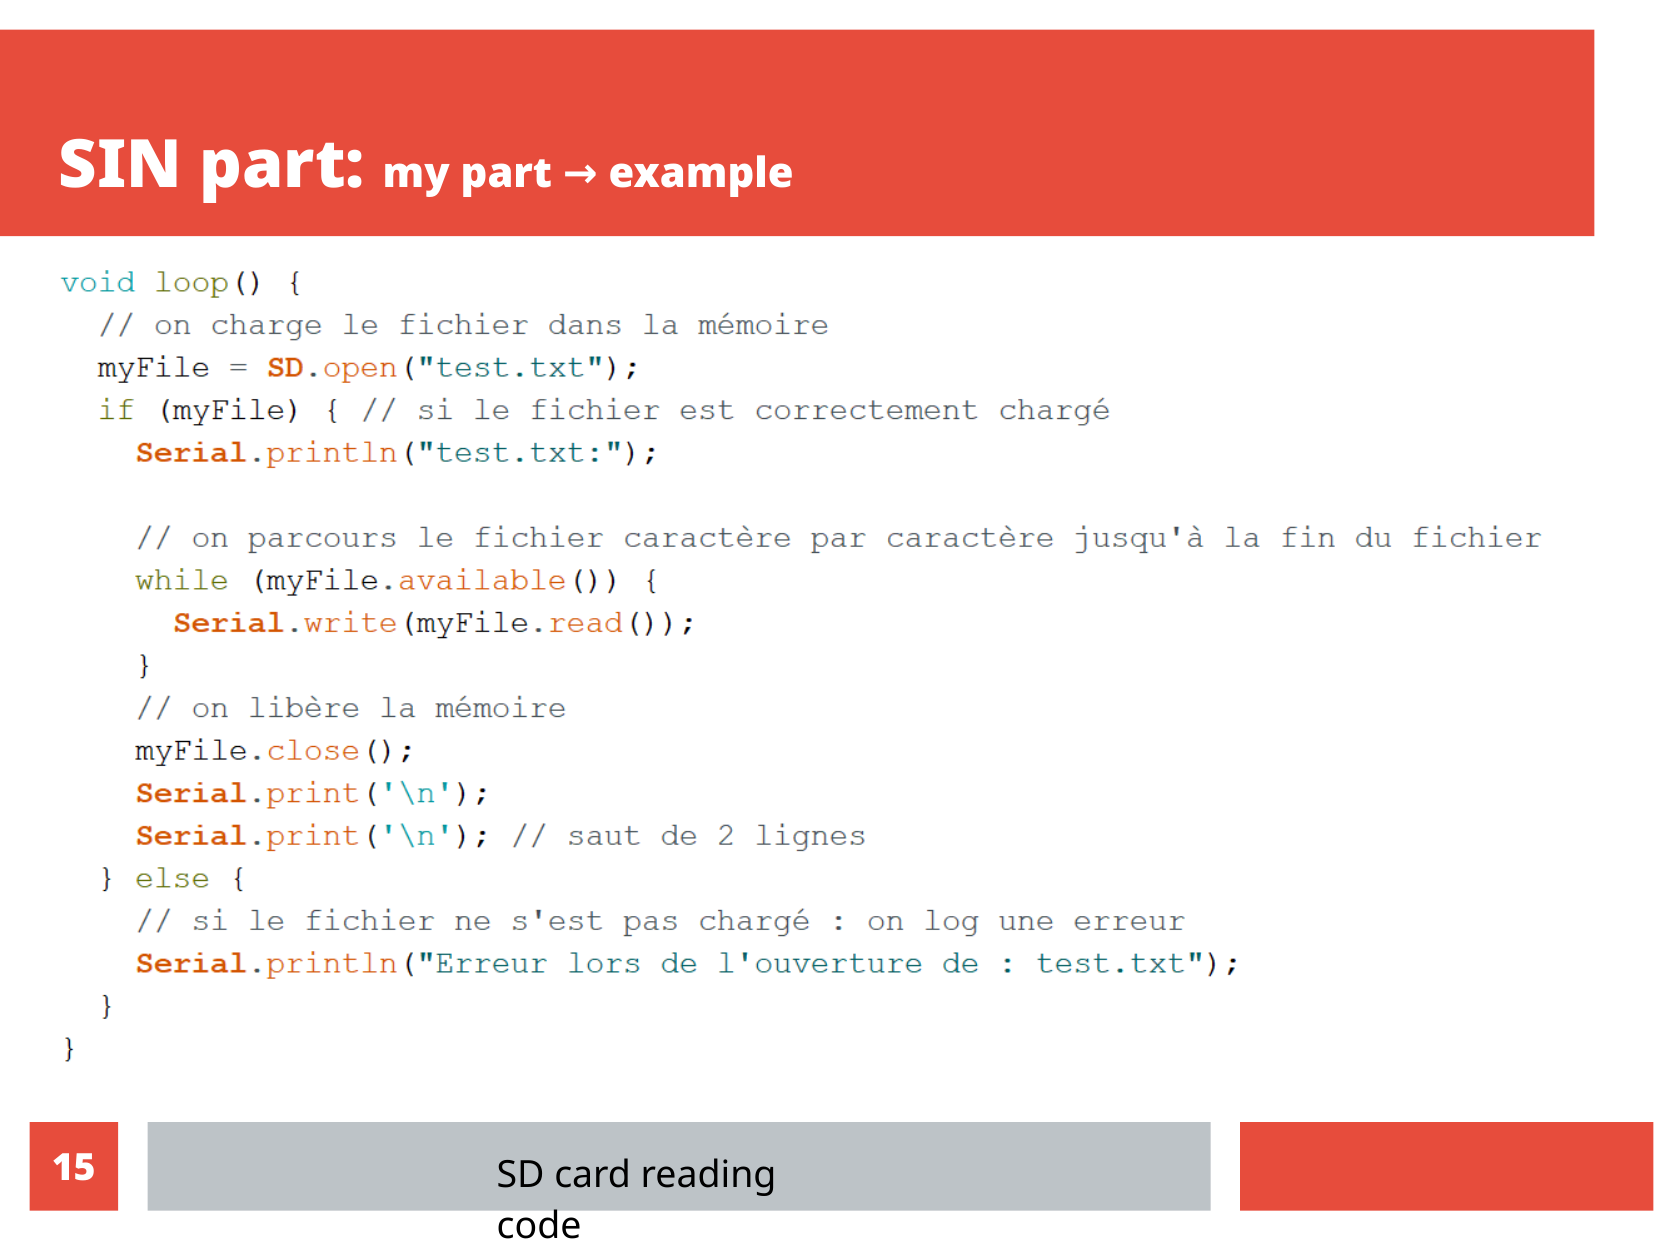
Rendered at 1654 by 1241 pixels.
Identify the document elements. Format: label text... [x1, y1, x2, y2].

title SIN part: my part → example [59, 59, 1595, 207]
picture [54, 259, 1560, 1069]
text_box SD card reading code [481, 1139, 843, 1205]
